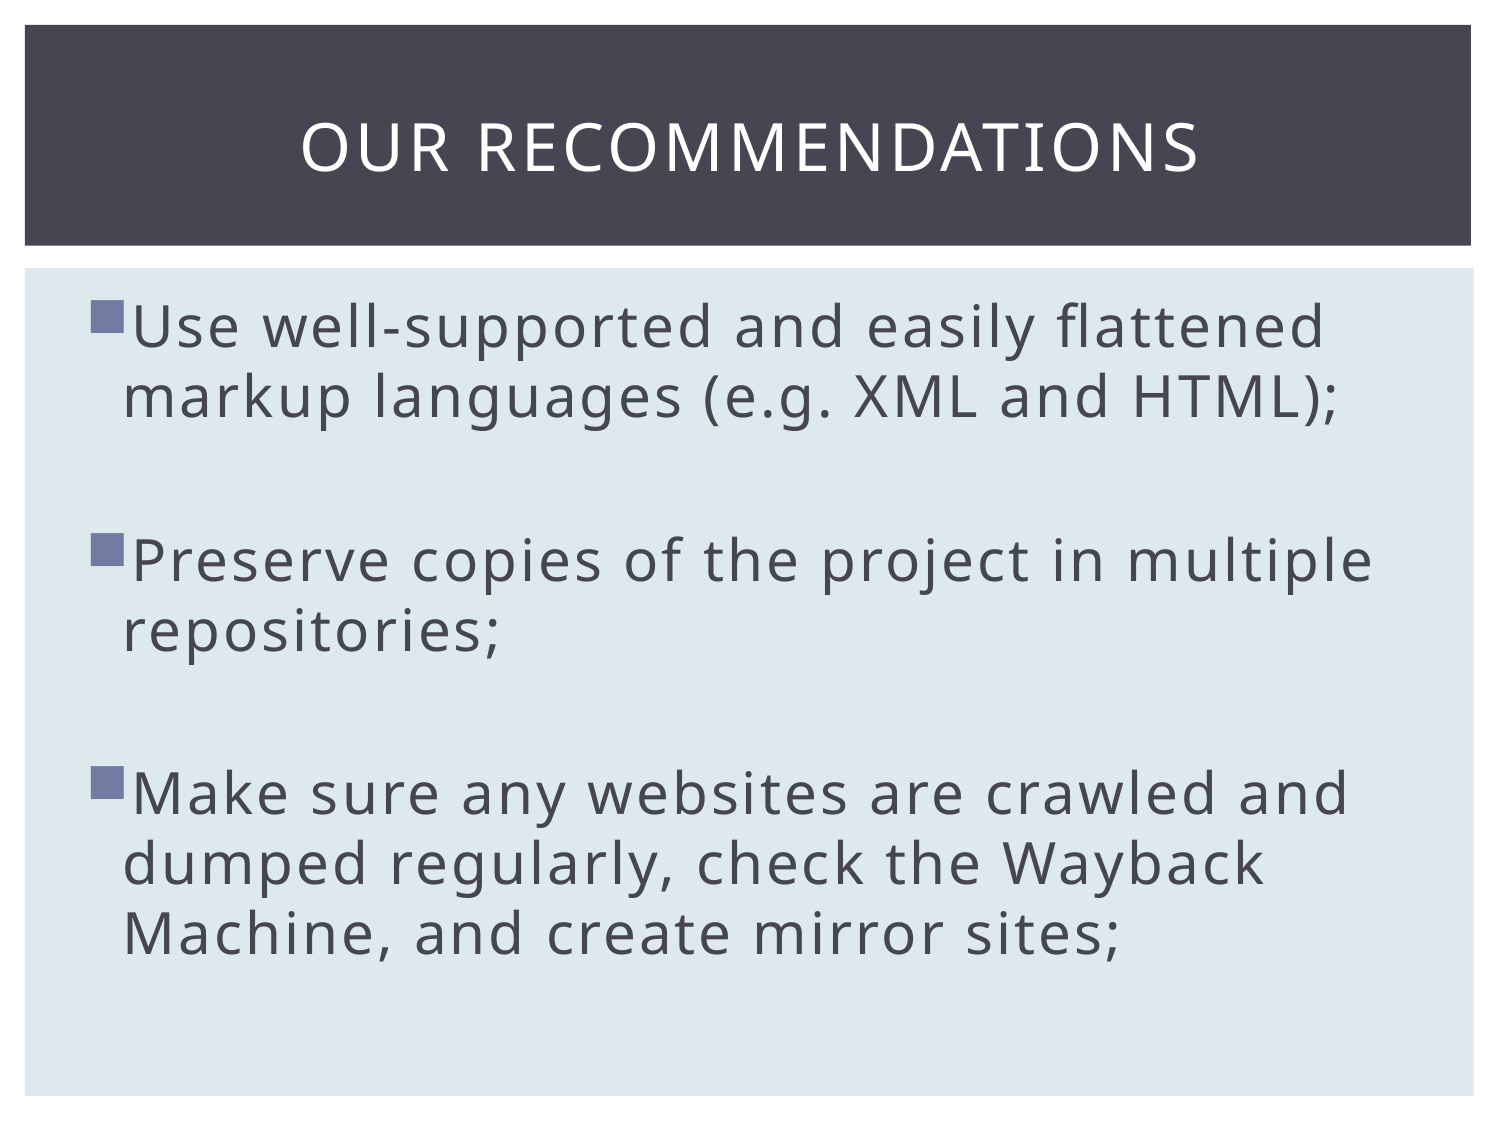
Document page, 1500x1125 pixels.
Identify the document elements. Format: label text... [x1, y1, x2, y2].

list Use well-supported and easily flattened markup languages (e.g. XML and HTML); Preserve copies of the project in multiple repositories; Make sure any websites are crawled and dumped regularly, check the Wayback Machine, and create mirror sites; [62, 281, 1442, 1005]
title Our recommendations [62, 58, 1438, 232]
